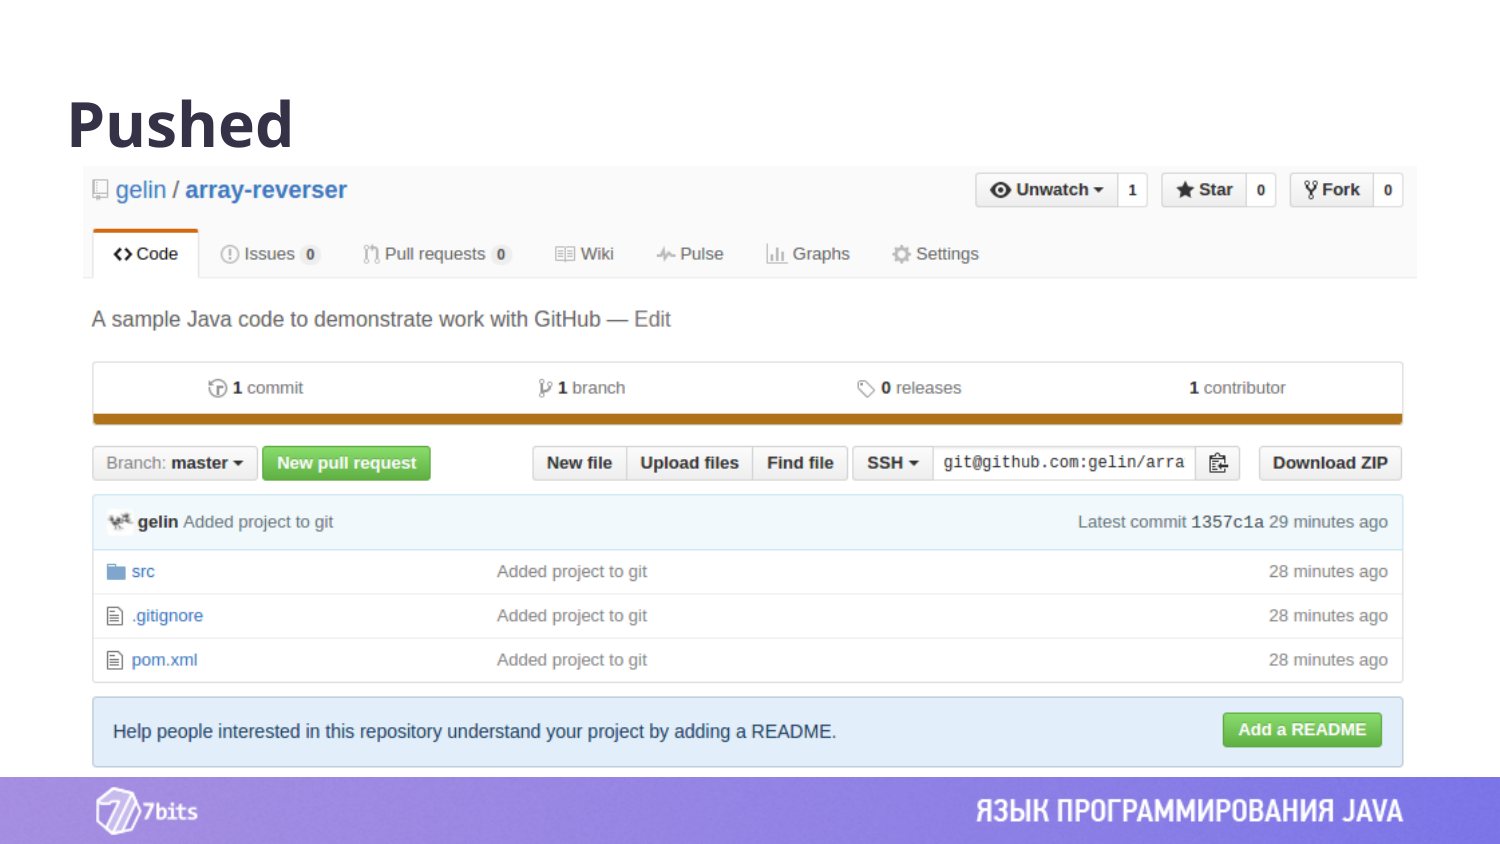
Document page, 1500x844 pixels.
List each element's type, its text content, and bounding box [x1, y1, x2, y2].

picture [0, 166, 1500, 844]
title Pushed [51, 69, 1449, 164]
